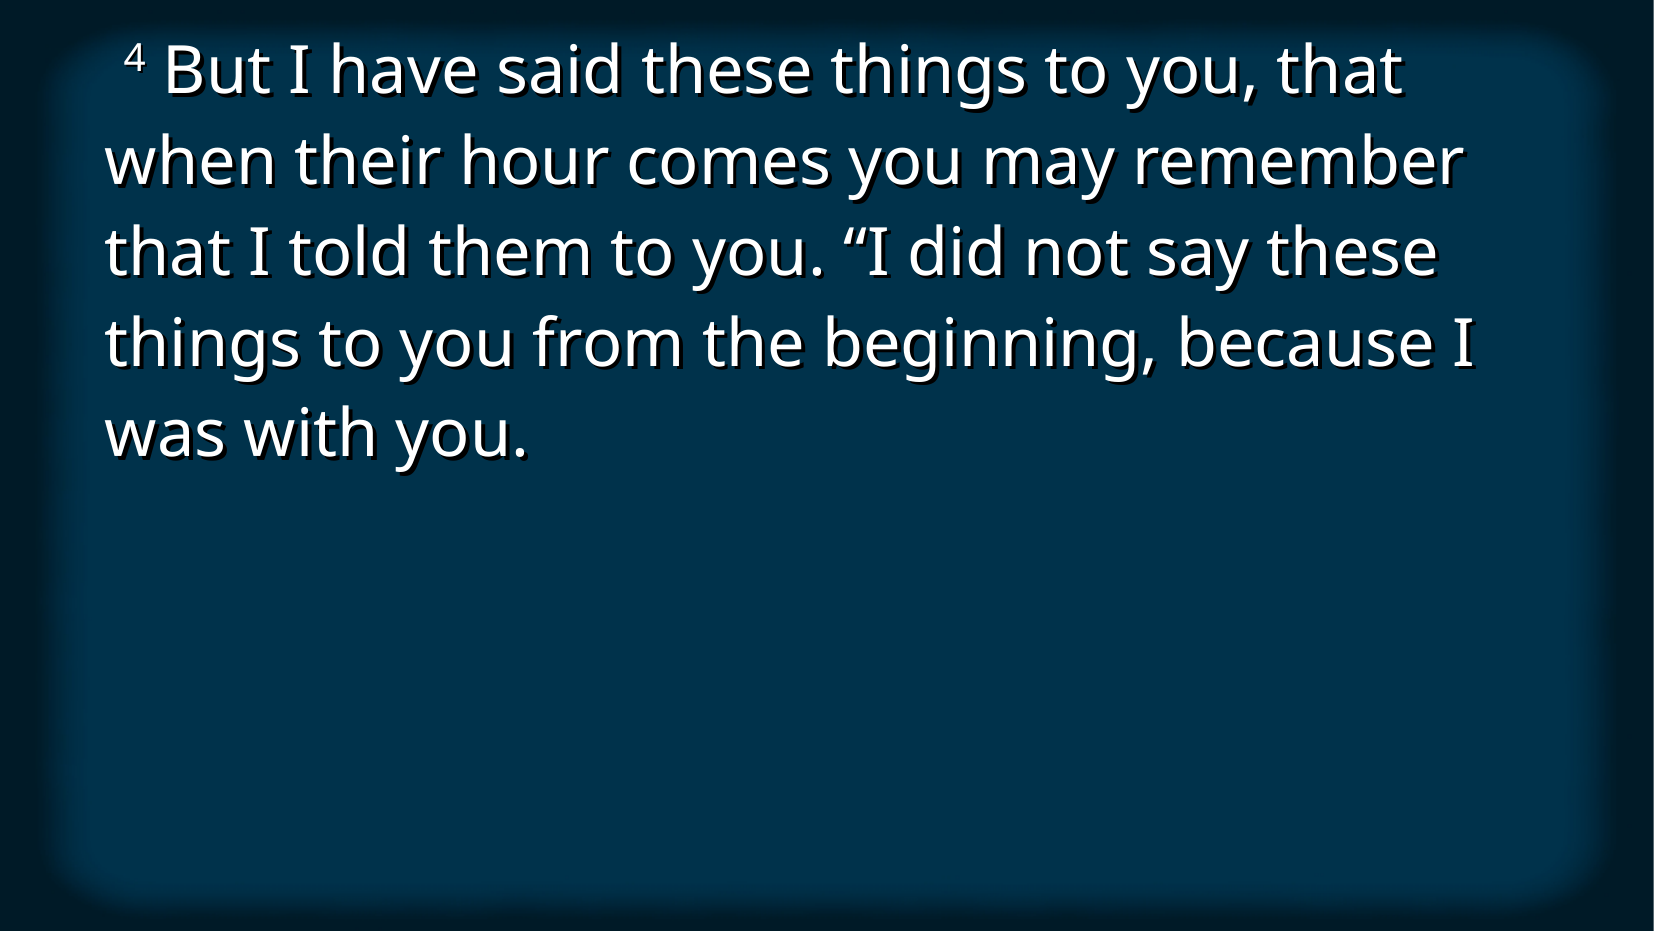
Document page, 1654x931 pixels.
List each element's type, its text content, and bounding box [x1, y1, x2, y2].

text_box 4 But I have said these things to you, that when their hour comes you may remember that I told them to you. “I did not say these things to you from the beginning, because I was with you. [90, 15, 1576, 385]
picture [0, 0, 1654, 931]
